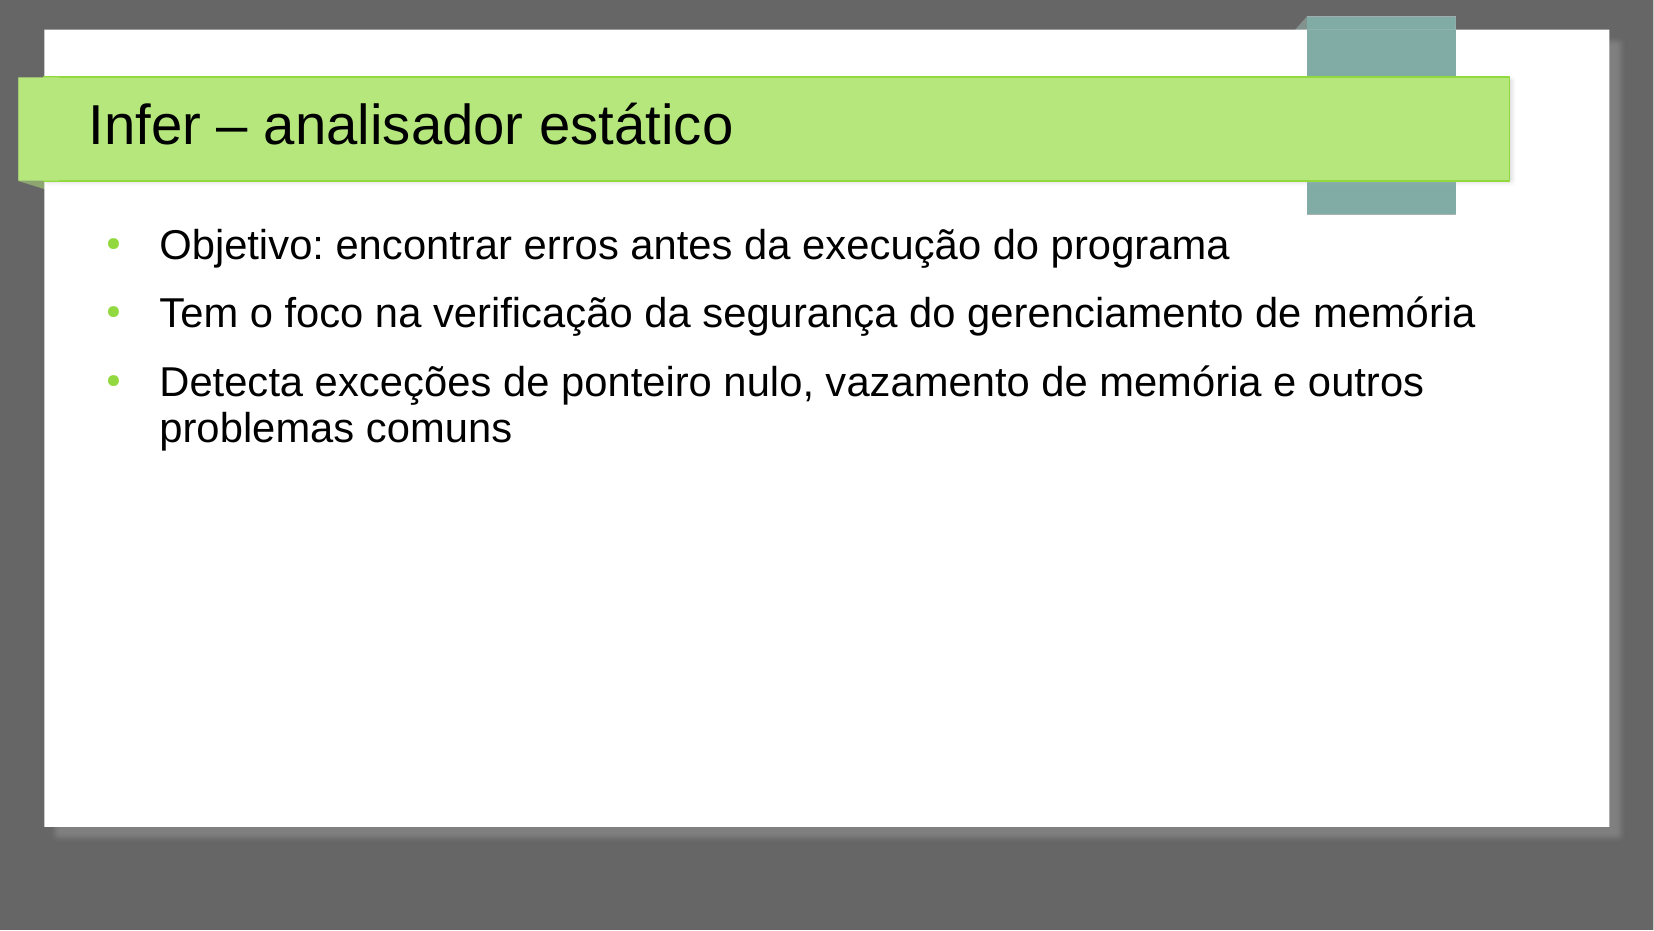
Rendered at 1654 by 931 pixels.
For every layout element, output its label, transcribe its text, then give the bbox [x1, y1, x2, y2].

title Infer – analisador estático [88, 73, 1506, 178]
list Objetivo: encontrar erros antes da execução do programa Tem o foco na verificação da segurança do gerenciamento de memória Detecta exceções de ponteiro nulo, vazamento de memória e outros problemas comuns [88, 221, 1565, 813]
